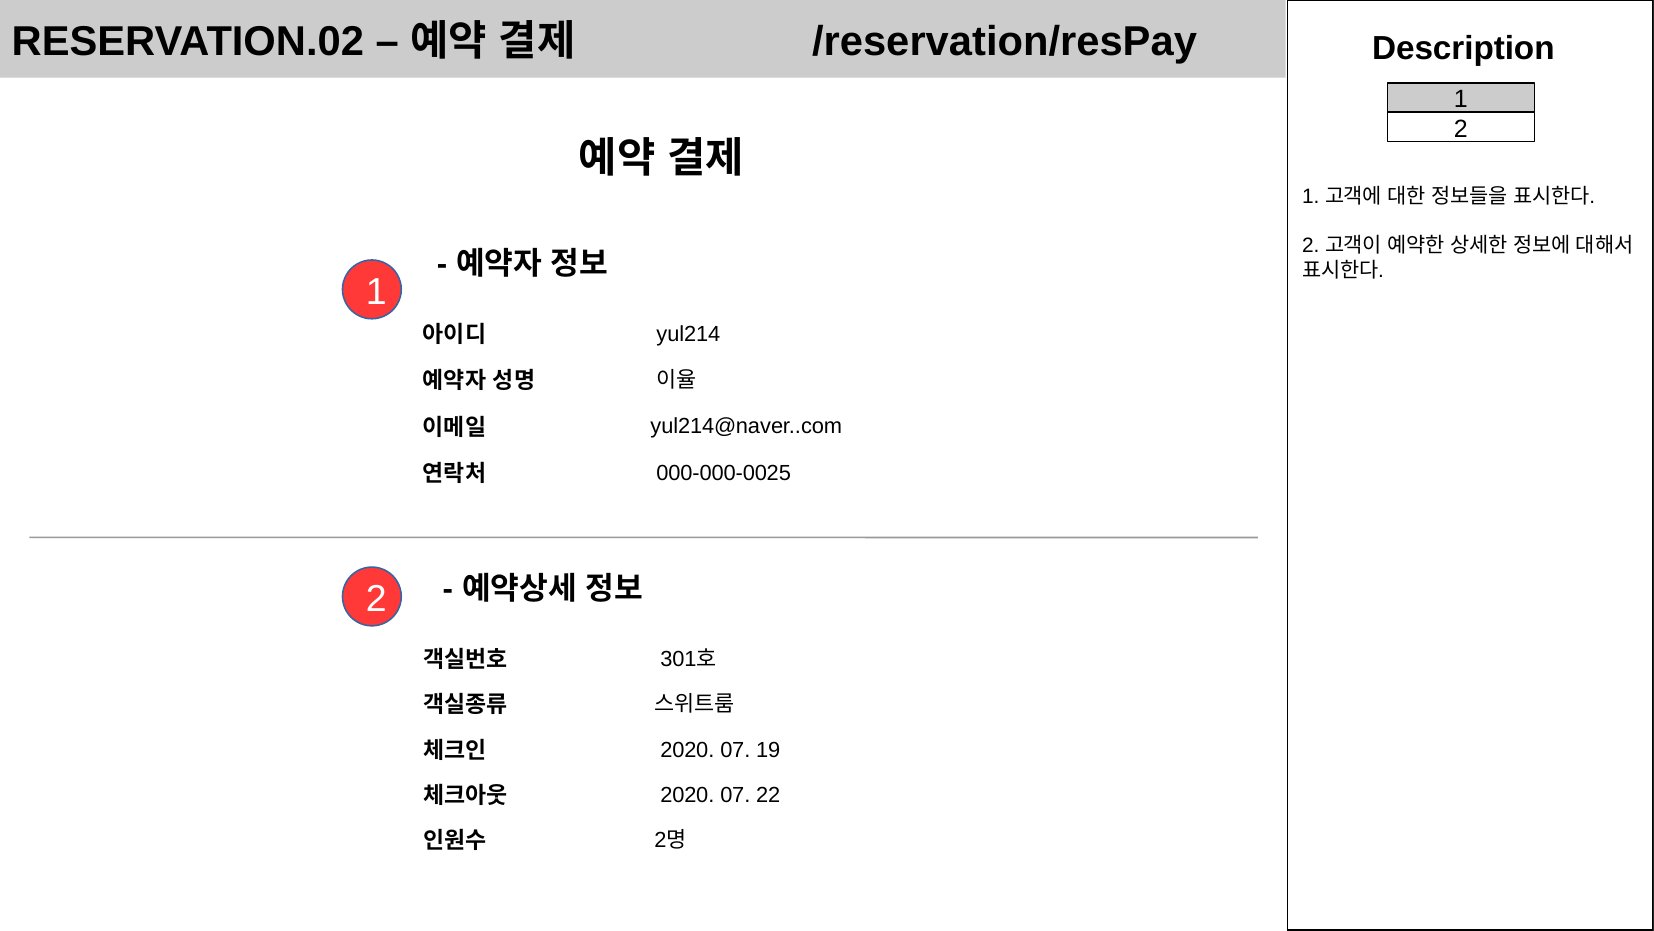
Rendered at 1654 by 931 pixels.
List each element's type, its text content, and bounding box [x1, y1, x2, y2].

table_header 301호 [640, 639, 922, 685]
table_cell 2명 [640, 821, 922, 866]
table_header 객실번호 [408, 639, 640, 685]
text_box 1. 고객에 대한 정보들을 표시한다. 2. 고객이 예약한 상세한 정보에 대해서 표시한다. [1287, 0, 1654, 930]
table_cell 이율 [636, 361, 922, 407]
table_header 아이디 [408, 315, 636, 361]
text_box 2 [1387, 112, 1535, 142]
text_box - 예약상세 정보 [419, 560, 727, 617]
table_cell 객실종류 [408, 685, 640, 730]
table_cell 2020. 07. 22 [640, 775, 922, 821]
table_cell 체크아웃 [408, 775, 640, 821]
table_cell 연락처 [408, 453, 636, 498]
table_cell yul214@naver..com [636, 407, 922, 453]
table_cell 2020. 07. 19 [640, 730, 922, 775]
text_box 2 [342, 567, 402, 626]
table_cell 예약자 성명 [408, 361, 636, 407]
table_cell 000-000-0025 [636, 453, 922, 498]
table_cell 체크인 [408, 730, 640, 775]
text_box - 예약자 정보 [413, 236, 721, 292]
text_box Description [1291, 18, 1636, 78]
text_box RESERVATION.02 – 예약 결제 /reservation/resPay [0, 0, 1286, 78]
table_cell 인원수 [408, 821, 640, 866]
table_cell 스위트룸 [640, 685, 922, 730]
text_box 1 [1387, 83, 1535, 112]
text_box 1 [342, 259, 402, 319]
table_header yul214 [636, 315, 922, 361]
table_cell 이메일 [408, 407, 636, 453]
text_box 예약 결제 [507, 123, 815, 180]
